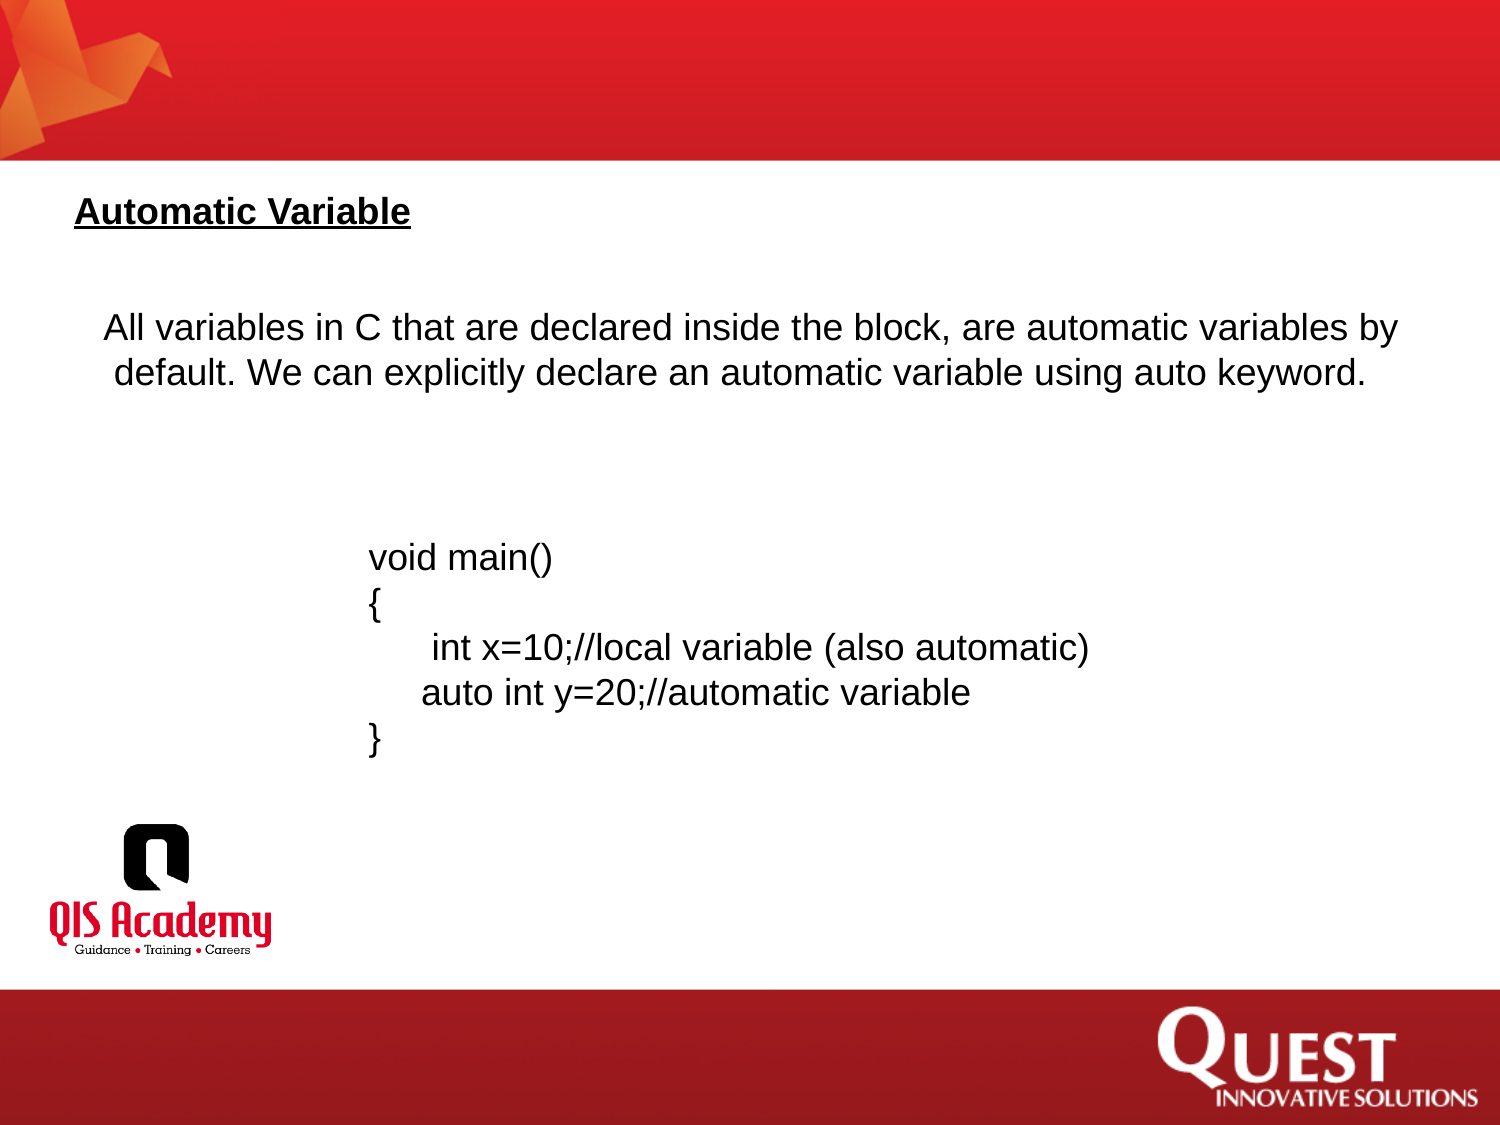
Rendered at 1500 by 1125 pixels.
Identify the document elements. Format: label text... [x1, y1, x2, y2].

text_box void main() { int x=10;//local variable (also automatic) auto int y=20;//automatic variable } [353, 525, 1211, 766]
text_box Automatic Variable [59, 179, 489, 240]
text_box All variables in C that are declared inside the block, are automatic variables by default. We can explicitly declare an automatic variable using auto keyword. [88, 295, 1464, 480]
